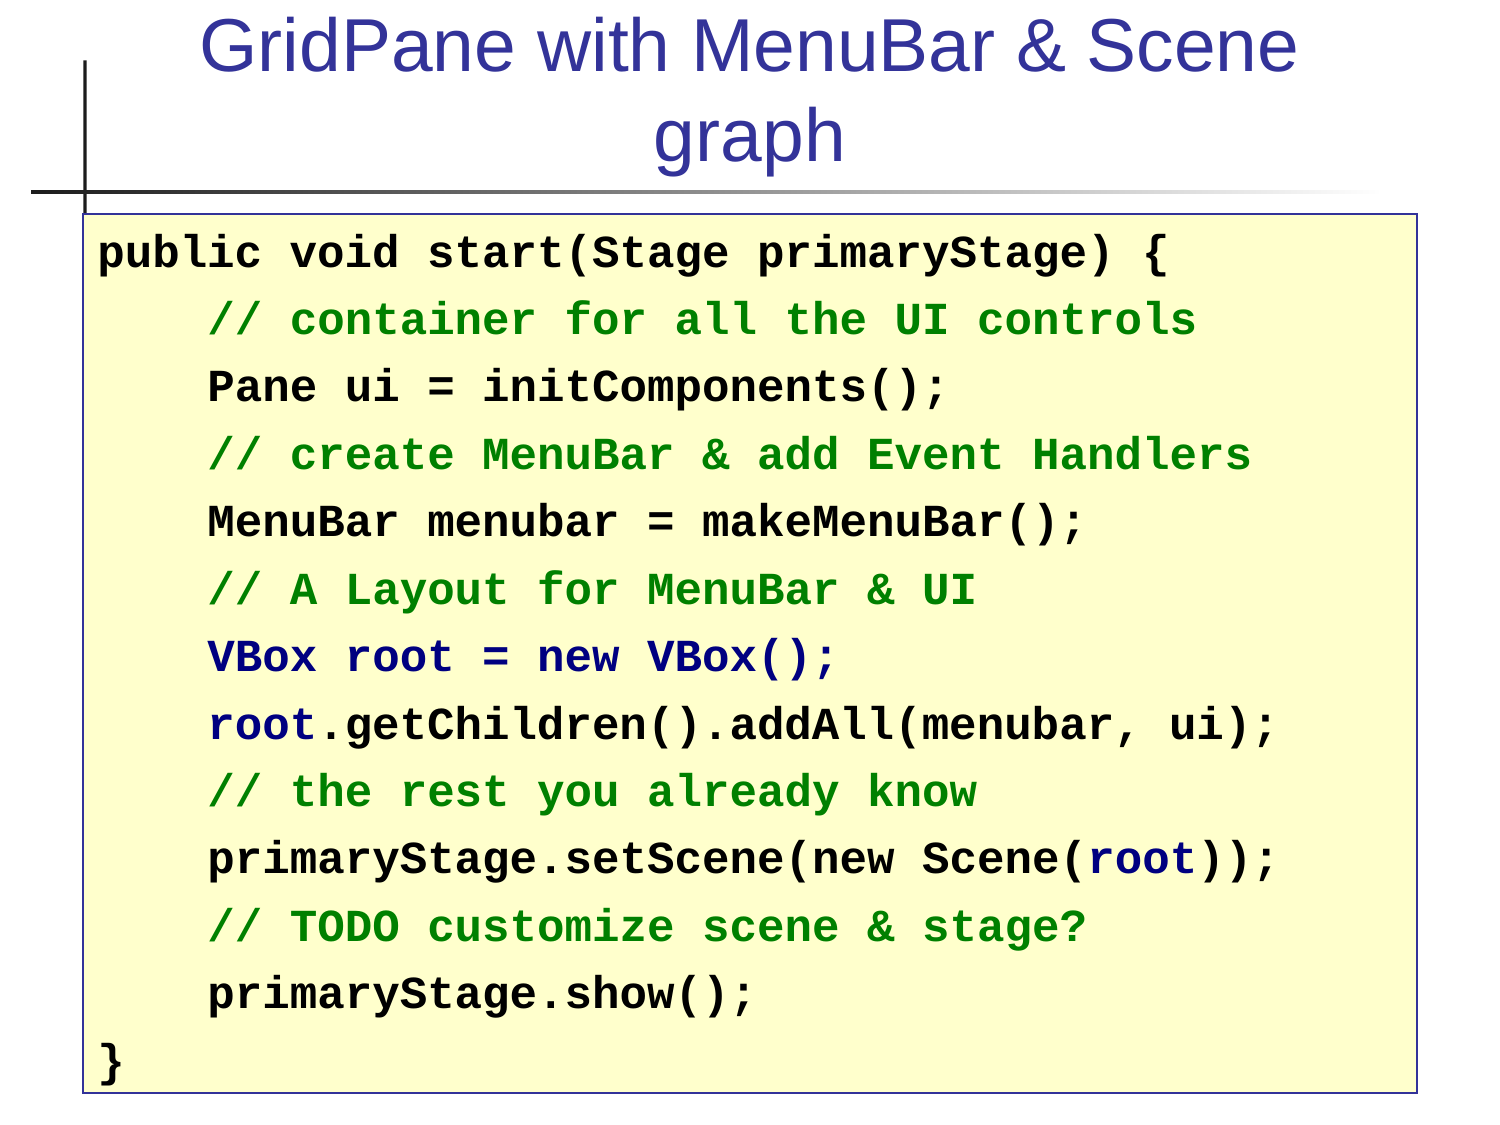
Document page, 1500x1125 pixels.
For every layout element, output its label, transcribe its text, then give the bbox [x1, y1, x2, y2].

text_box public void start(Stage primaryStage) { // container for all the UI controls Pane ui = initComponents(); // create MenuBar & add Event Handlers MenuBar menubar = makeMenuBar(); // A Layout for MenuBar & UI VBox root = new VBox(); root.getChildren().addAll(menubar, ui); // the rest you already know primaryStage.setScene(new Scene(root)); // TODO customize scene & stage? primaryStage.show(); } [82, 213, 1418, 1094]
title GridPane with MenuBar & Scene graph [100, 42, 1400, 185]
